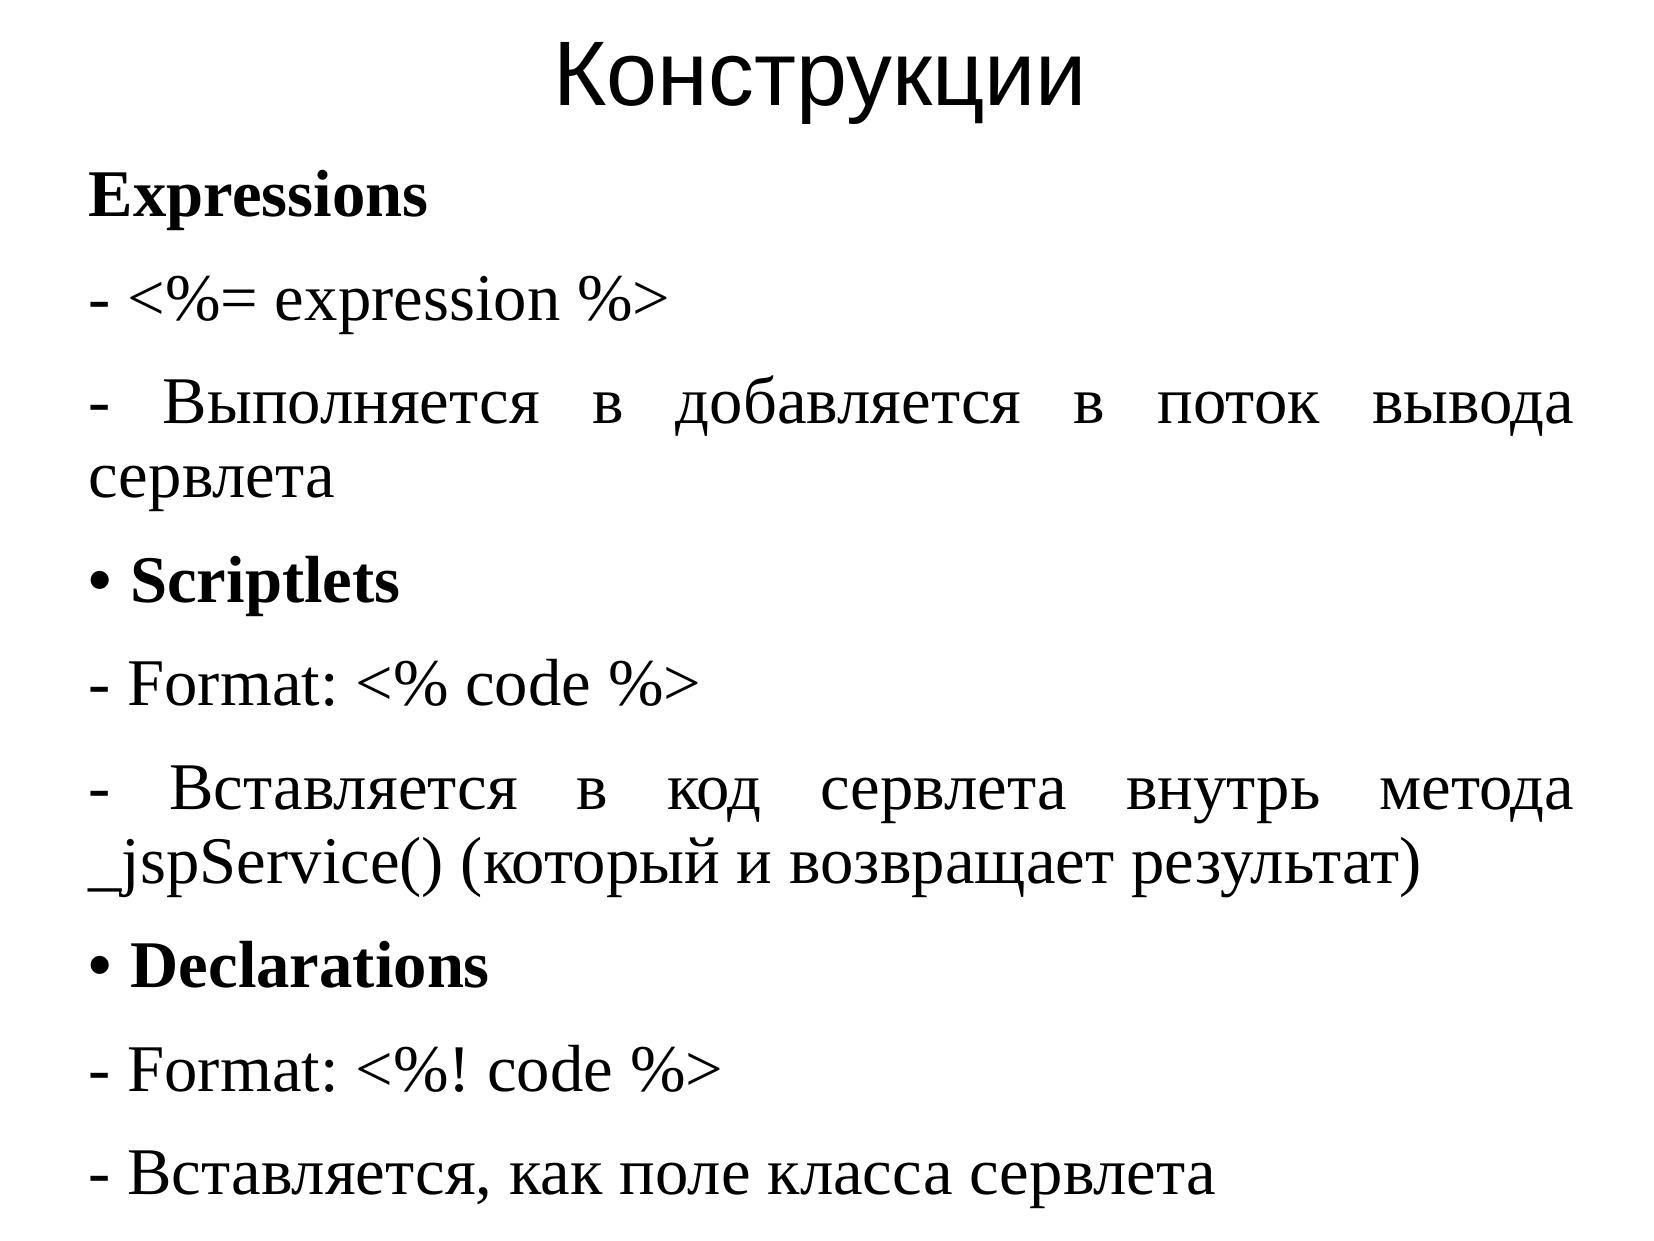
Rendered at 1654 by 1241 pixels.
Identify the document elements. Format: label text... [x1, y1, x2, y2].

list Expressions - <%= expression %> - Выполняется в добавляется в поток вывода сервлета • Scriptlets - Format: <% code %> - Вставляется в код сервлета внутрь метода _jspService() (который и возвращает результат) • Declarations - Format: <%! code %> - Вставляется, как поле класса сервлета [88, 156, 1577, 1210]
title Конструкции [76, 0, 1565, 178]
